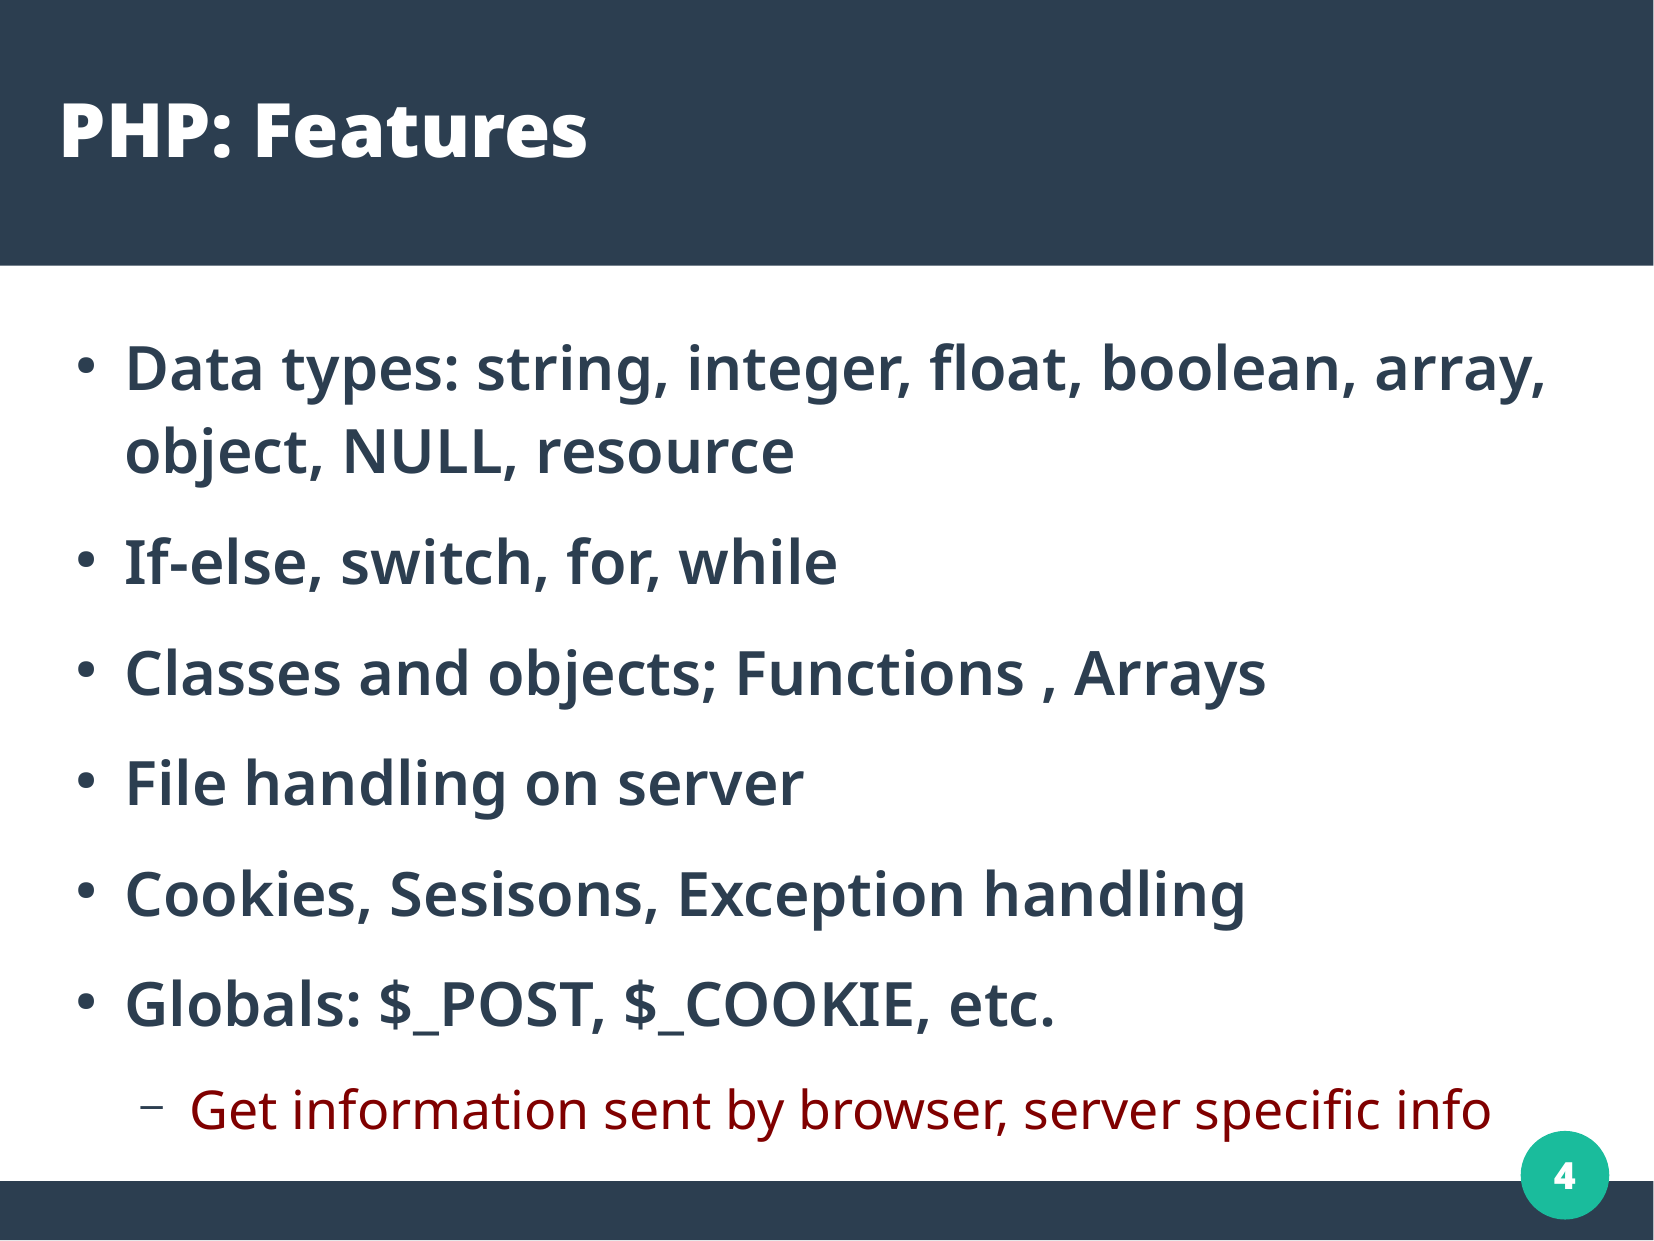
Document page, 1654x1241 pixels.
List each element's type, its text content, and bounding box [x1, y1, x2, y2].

list Data types: string, integer, float, boolean, array, object, NULL, resource If-else, switch, for, while Classes and objects; Functions , Arrays File handling on server Cookies, Sesisons, Exception handling Globals: $_POST, $_COOKIE, etc. Get information sent by browser, server specific info [59, 324, 1595, 1152]
title PHP: Features [59, 49, 1595, 207]
